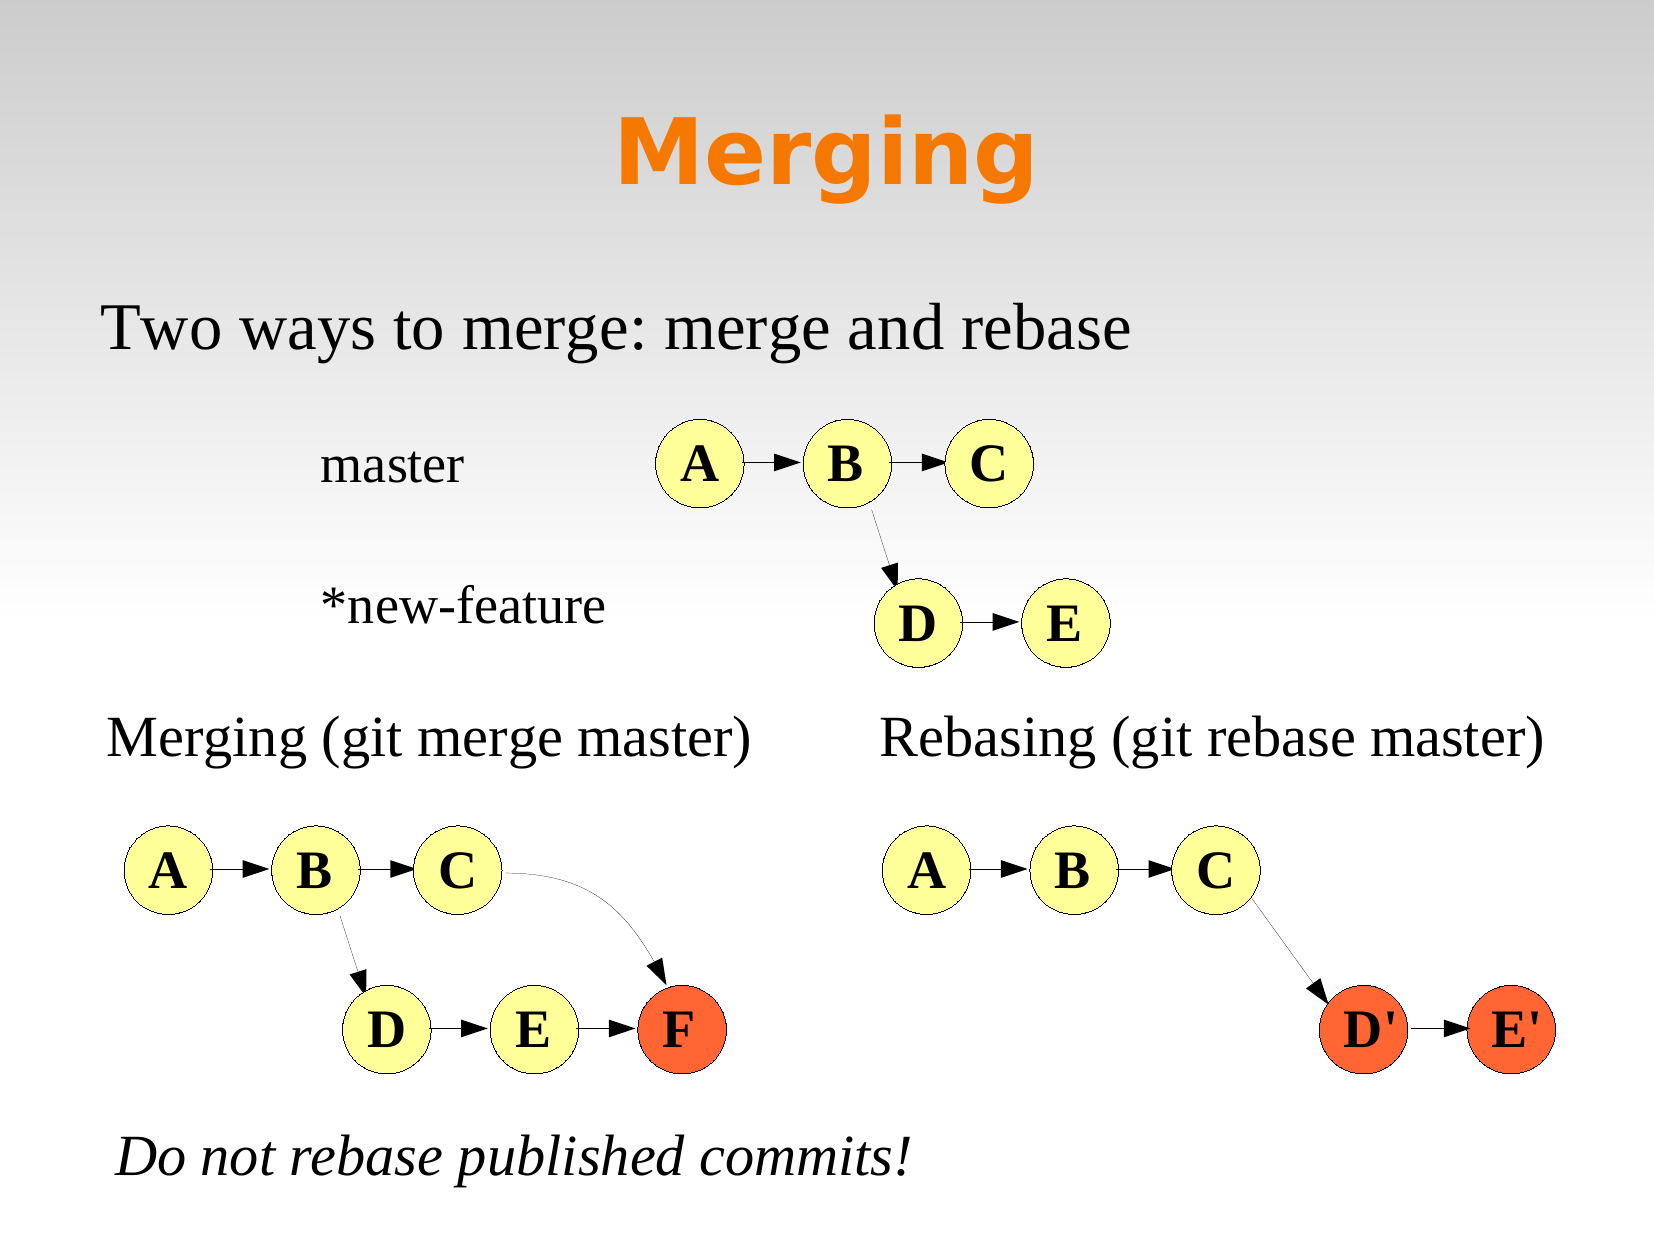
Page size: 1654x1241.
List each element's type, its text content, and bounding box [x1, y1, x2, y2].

text_box F [647, 991, 711, 1078]
text_box C [423, 832, 493, 919]
text_box [567, 999, 579, 1060]
text_box [203, 842, 213, 898]
text_box [953, 595, 963, 651]
text_box [904, 825, 950, 832]
text_box [435, 825, 481, 832]
text_box D' [1329, 991, 1414, 1078]
text_box E [500, 991, 567, 1078]
text_box [145, 825, 191, 832]
text_box [678, 419, 722, 425]
text_box A [665, 425, 735, 512]
text_box [512, 985, 557, 991]
text_box [1098, 592, 1111, 654]
text_box [825, 419, 870, 425]
text_box [962, 843, 971, 897]
text_box [1251, 842, 1261, 898]
text_box master [306, 426, 480, 507]
text_box D [352, 991, 422, 1078]
list Two ways to merge: merge and rebase [82, 290, 1571, 384]
text_box [882, 842, 892, 898]
text_box C [954, 425, 1024, 512]
list Rebasing (git rebase master) [898, 704, 1577, 776]
text_box [735, 436, 745, 491]
text_box *new-feature [306, 568, 619, 649]
text_box [967, 419, 1011, 425]
text_box [271, 842, 281, 898]
text_box B [813, 425, 880, 512]
text_box [1171, 842, 1181, 898]
text_box [1106, 839, 1119, 902]
text_box B [281, 832, 348, 919]
text_box [293, 825, 339, 832]
text_box [1051, 825, 1097, 832]
text_box [124, 843, 133, 897]
text_box [1043, 578, 1089, 585]
text_box [493, 843, 503, 897]
text_box [655, 436, 665, 491]
text_box [1193, 825, 1239, 832]
text_box [1029, 843, 1039, 898]
text_box [637, 1002, 647, 1057]
text_box [1341, 985, 1386, 991]
text_box D [883, 585, 953, 671]
text_box Do not rebase published commits! [100, 1115, 1312, 1211]
text_box A [133, 832, 203, 919]
text_box A [892, 832, 962, 919]
text_box [422, 1002, 432, 1057]
text_box [803, 435, 813, 492]
text_box [895, 578, 941, 585]
text_box [365, 985, 409, 991]
text_box [1021, 595, 1031, 651]
text_box B [1039, 832, 1106, 919]
text_box [1489, 985, 1533, 991]
text_box [660, 985, 704, 991]
text_box [1024, 436, 1034, 492]
text_box [880, 433, 892, 494]
text_box [1319, 1001, 1329, 1058]
title Merging [82, 56, 1571, 250]
text_box E [1031, 585, 1098, 671]
text_box E' [1476, 991, 1558, 1078]
text_box [413, 842, 423, 898]
text_box [146, 708, 177, 779]
text_box [874, 596, 883, 650]
list Merging (git merge master) [88, 704, 898, 776]
text_box [348, 839, 361, 901]
text_box [944, 436, 954, 491]
text_box [1466, 1002, 1476, 1057]
text_box [490, 1001, 500, 1058]
text_box [711, 996, 727, 1064]
text_box C [1181, 832, 1251, 919]
text_box [342, 1002, 352, 1057]
